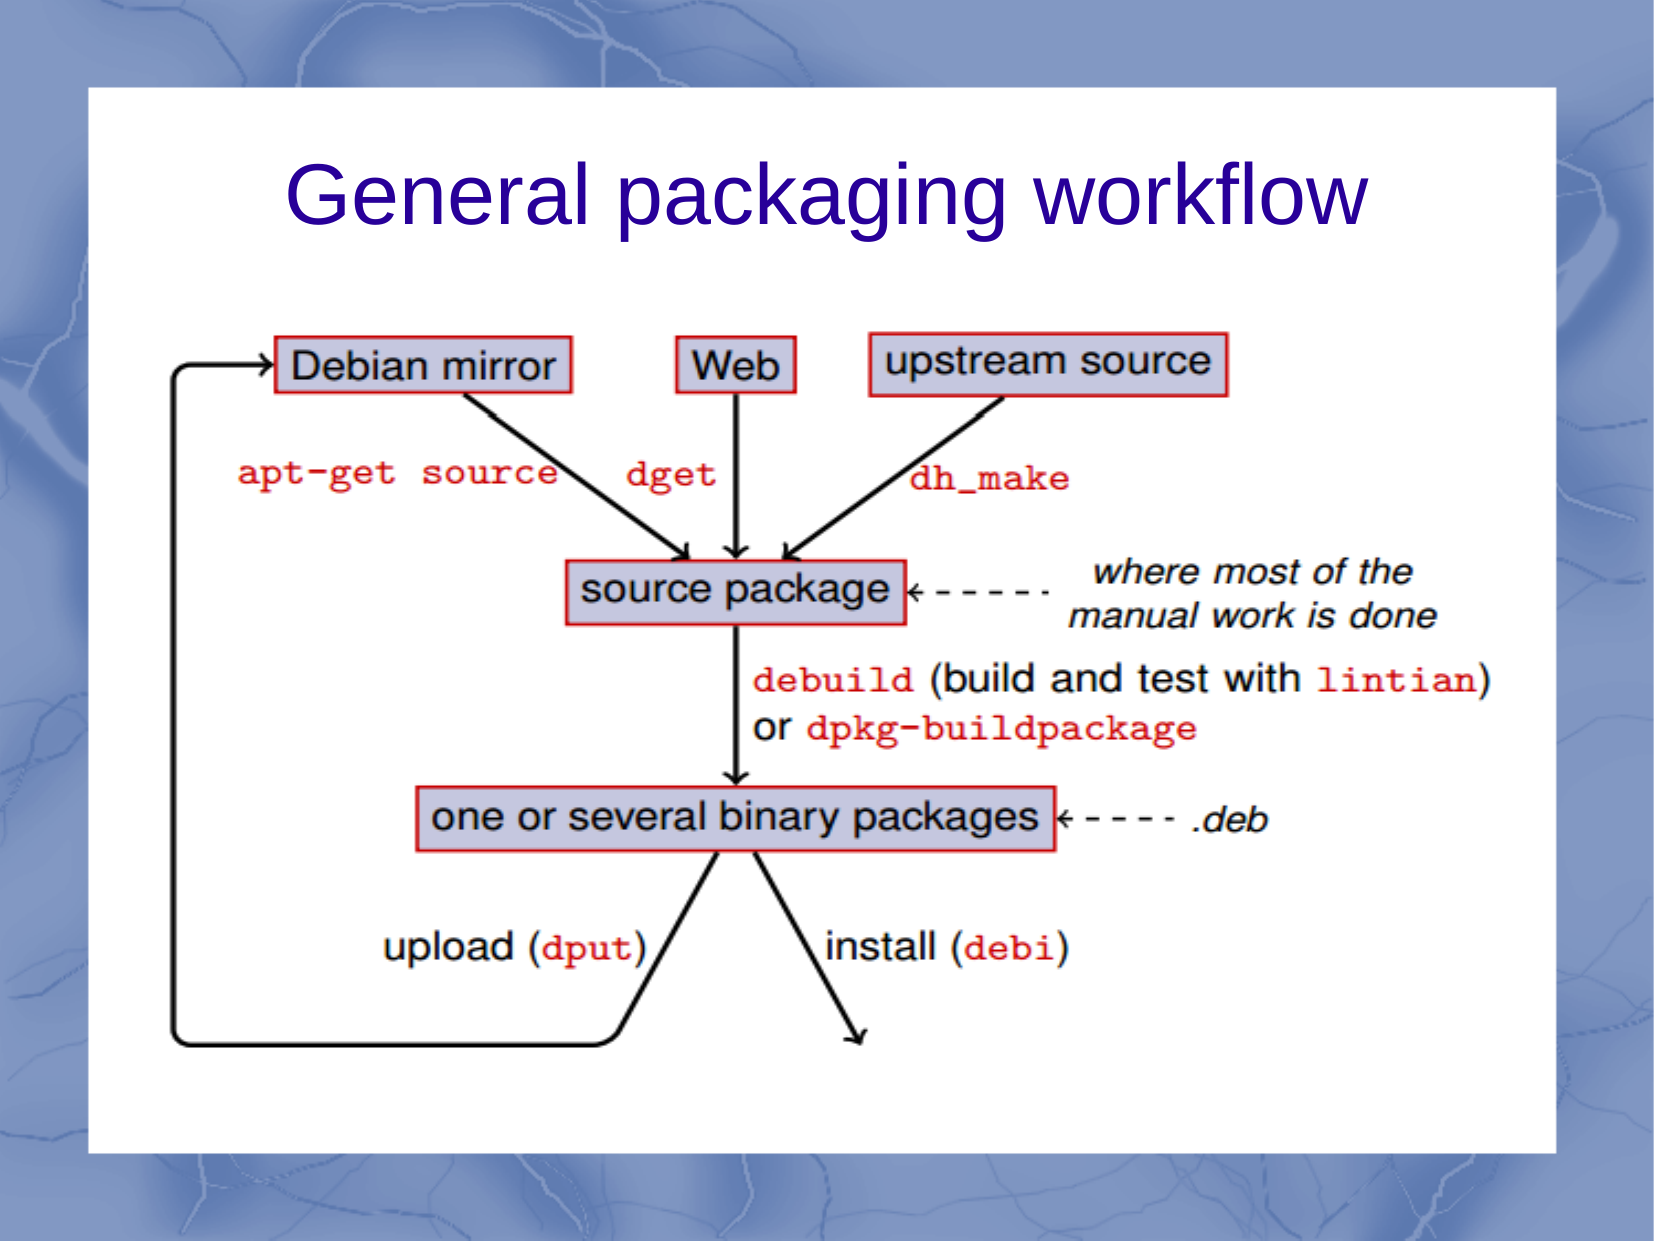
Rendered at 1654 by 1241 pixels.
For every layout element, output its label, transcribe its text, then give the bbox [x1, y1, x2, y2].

picture [0, 0, 1654, 1241]
title General packaging workﬂow [118, 90, 1536, 298]
